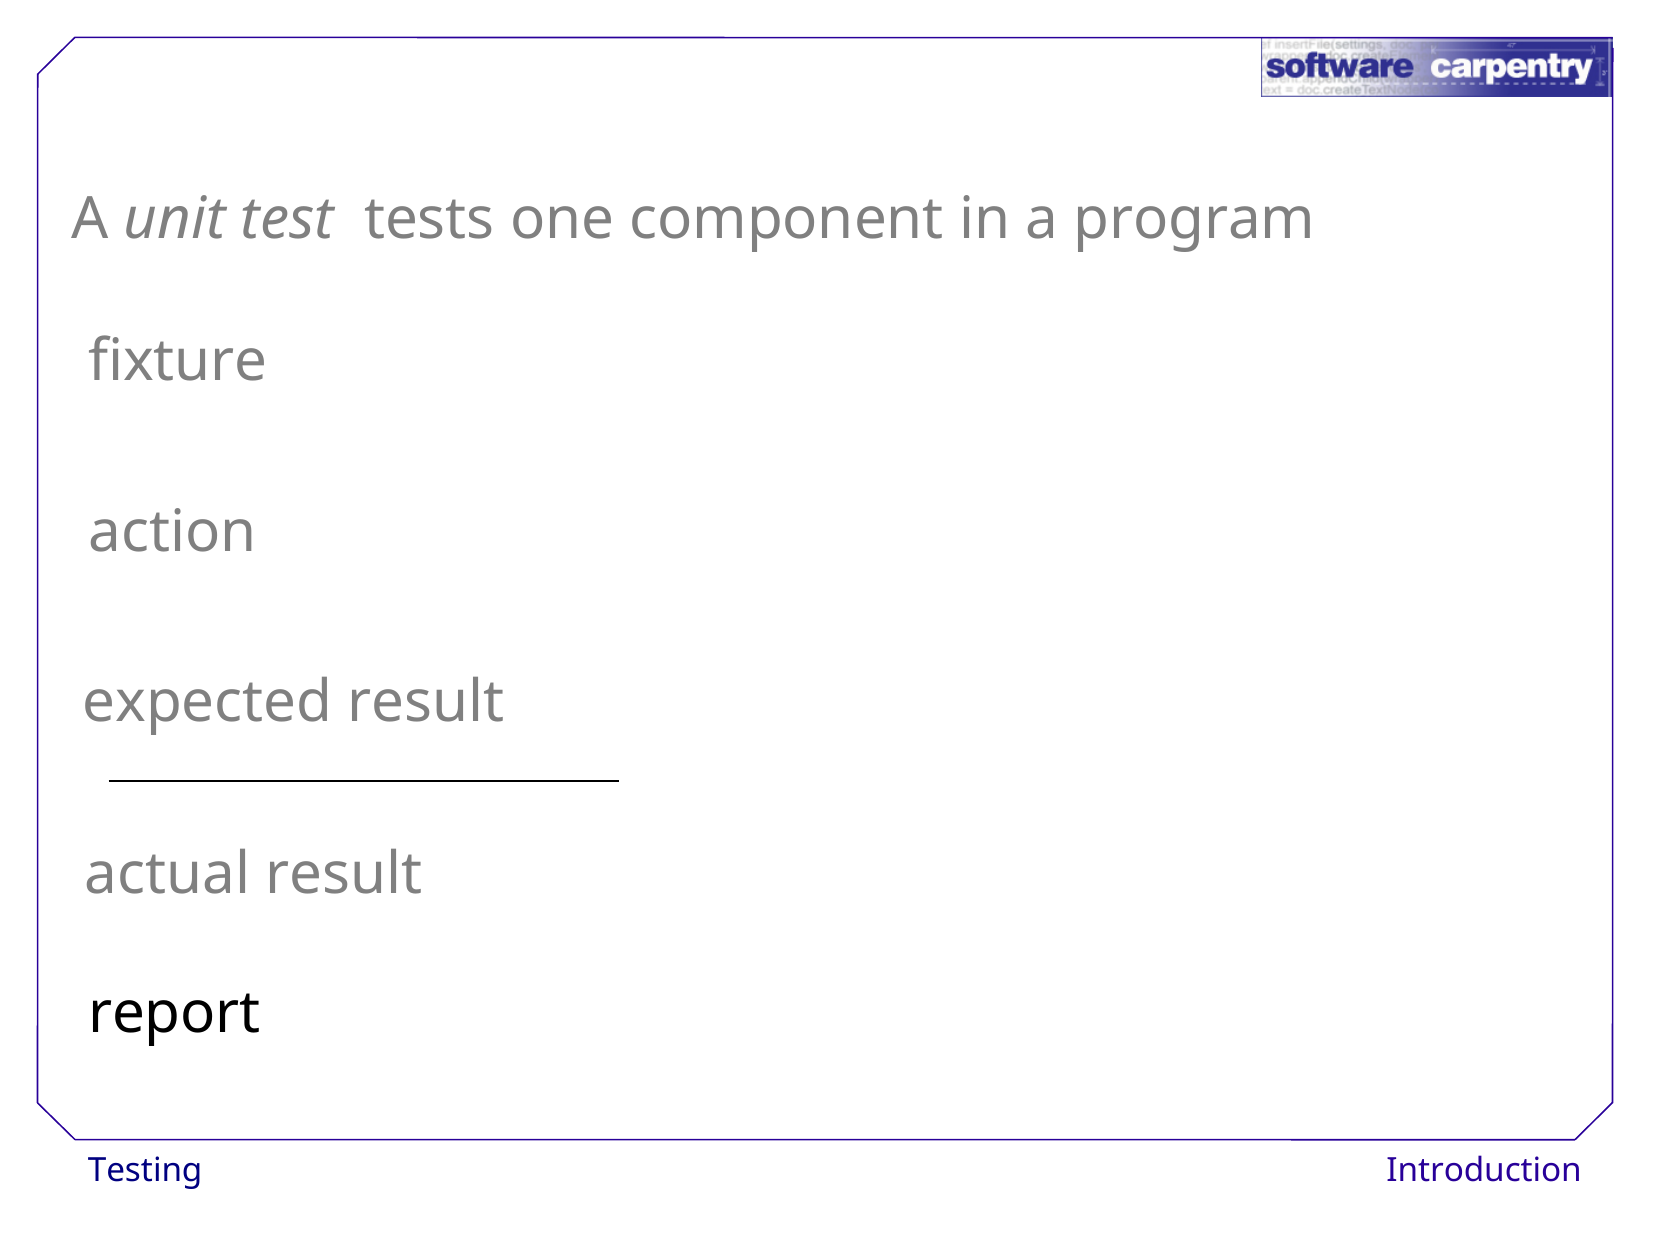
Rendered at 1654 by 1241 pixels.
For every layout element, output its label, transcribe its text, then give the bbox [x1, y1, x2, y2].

picture [1261, 39, 1613, 97]
text_box report [73, 932, 426, 1053]
text_box expected result [67, 620, 670, 741]
text_box actual result [70, 792, 588, 914]
text_box A unit test tests one component in a program [56, 138, 1481, 259]
text_box action [73, 450, 422, 571]
text_box fixture [73, 279, 433, 401]
